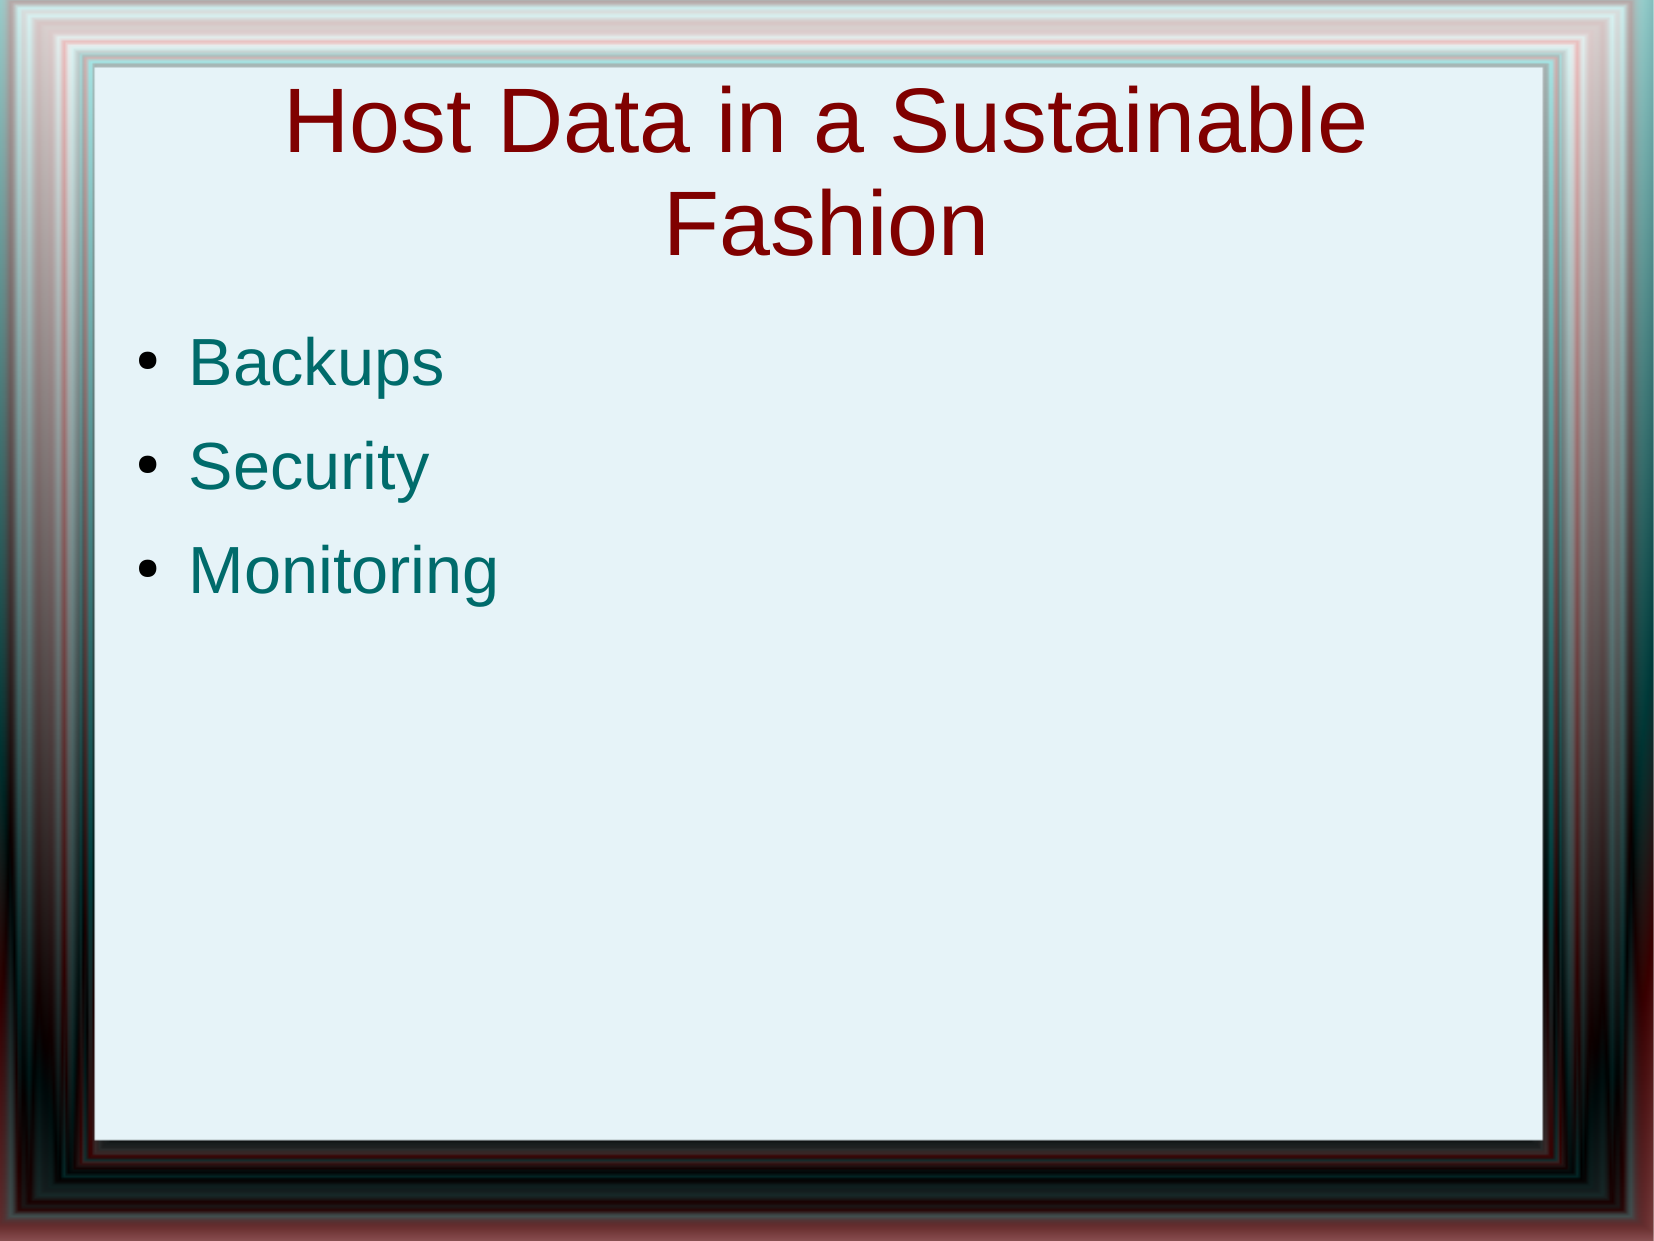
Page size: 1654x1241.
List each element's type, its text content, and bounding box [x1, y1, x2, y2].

title Host Data in a Sustainable Fashion [118, 69, 1536, 276]
list Backups Security Monitoring [118, 324, 1506, 1129]
picture [0, 0, 1654, 1241]
